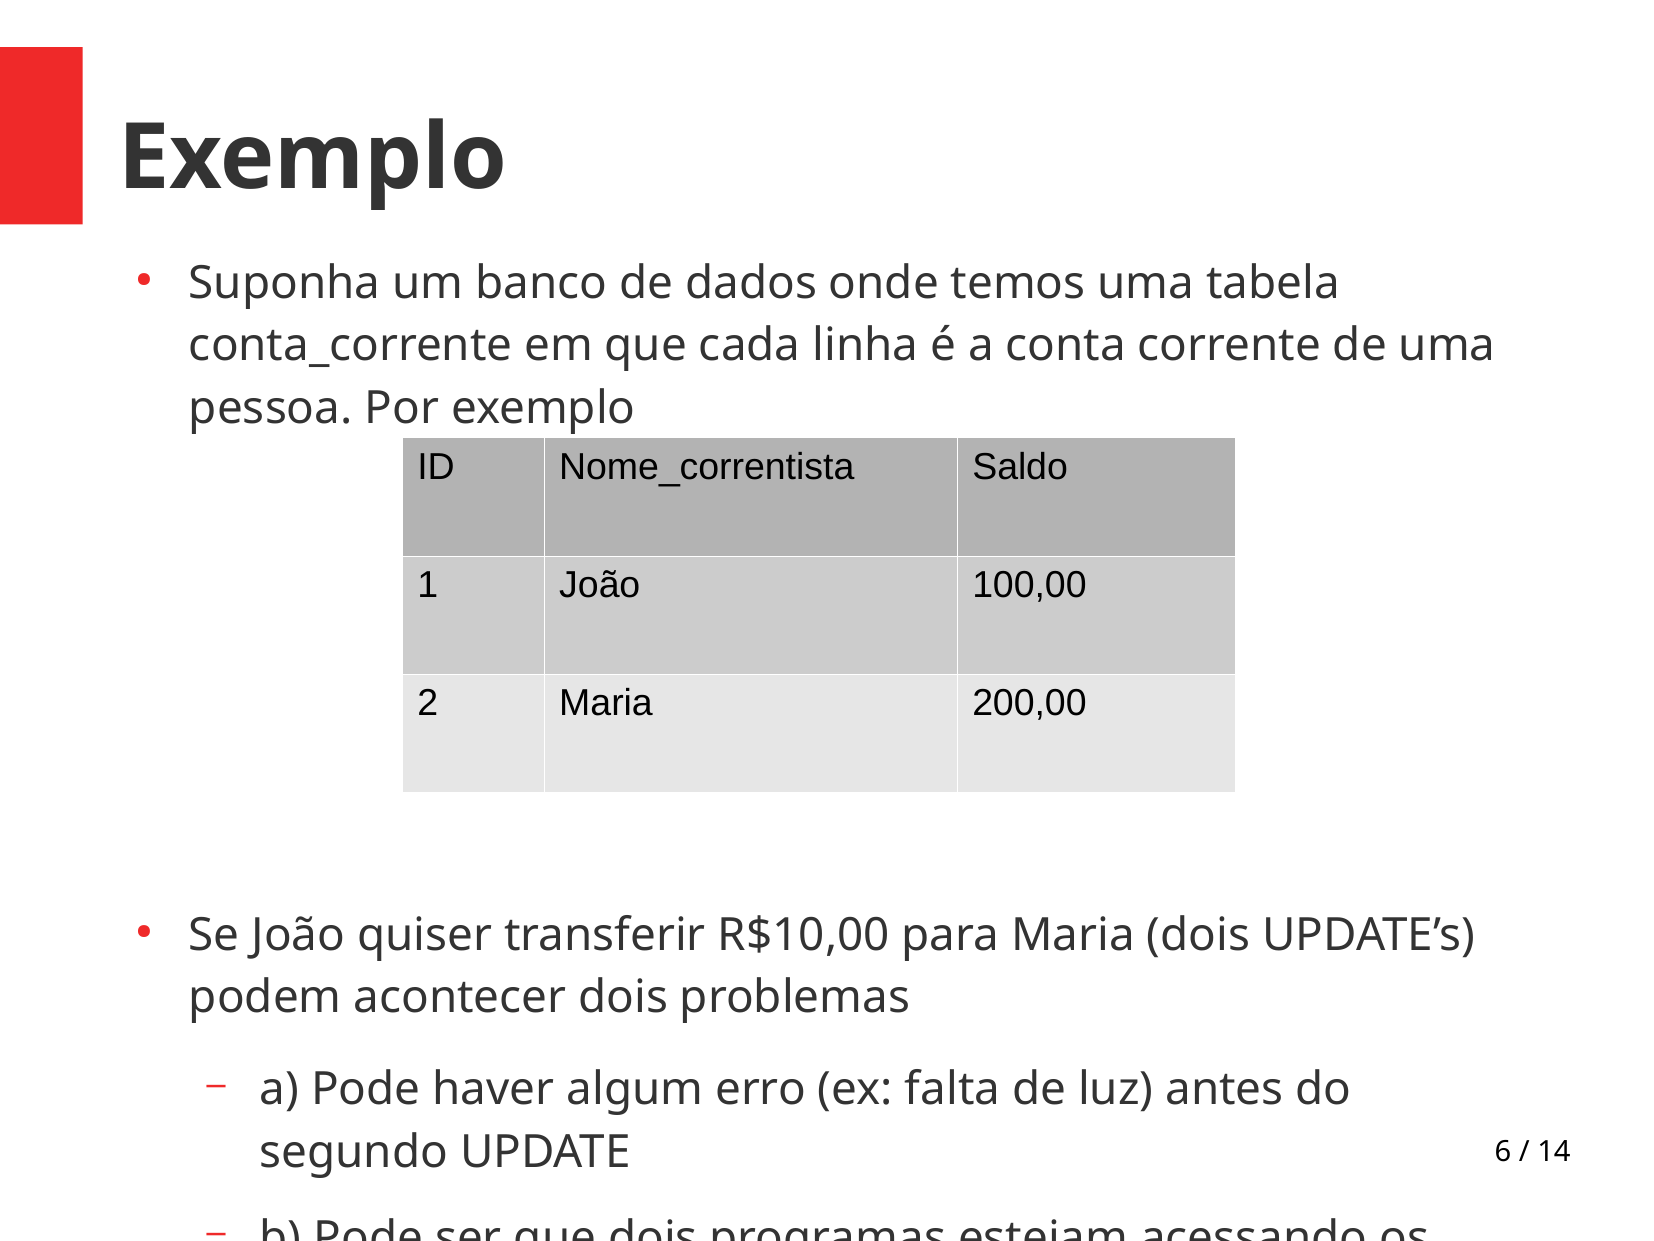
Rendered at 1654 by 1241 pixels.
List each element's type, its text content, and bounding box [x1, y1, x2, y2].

table_cell 1 [403, 557, 544, 674]
table_header Nome_correntista [545, 438, 957, 556]
table_cell João [545, 557, 957, 674]
table_cell 100,00 [958, 557, 1235, 674]
table_header Saldo [958, 438, 1235, 556]
list Suponha um banco de dados onde temos uma tabela conta_corrente em que cada linha é a conta corrente de uma pessoa. Por exemplo Se João quiser transferir R$10,00 para Maria (dois UPDATE’s) podem acontecer dois problemas a) Pode haver algum erro (ex: falta de luz) antes do segundo UPDATE b) Pode ser que dois programas estejam acessando os mesmos registros, ao mesmo tempo [118, 249, 1536, 969]
table_cell Maria [545, 675, 957, 792]
table_cell 2 [403, 675, 544, 792]
table_cell 200,00 [958, 675, 1235, 792]
table_header ID [403, 438, 544, 556]
title Exemplo [118, 49, 1571, 257]
